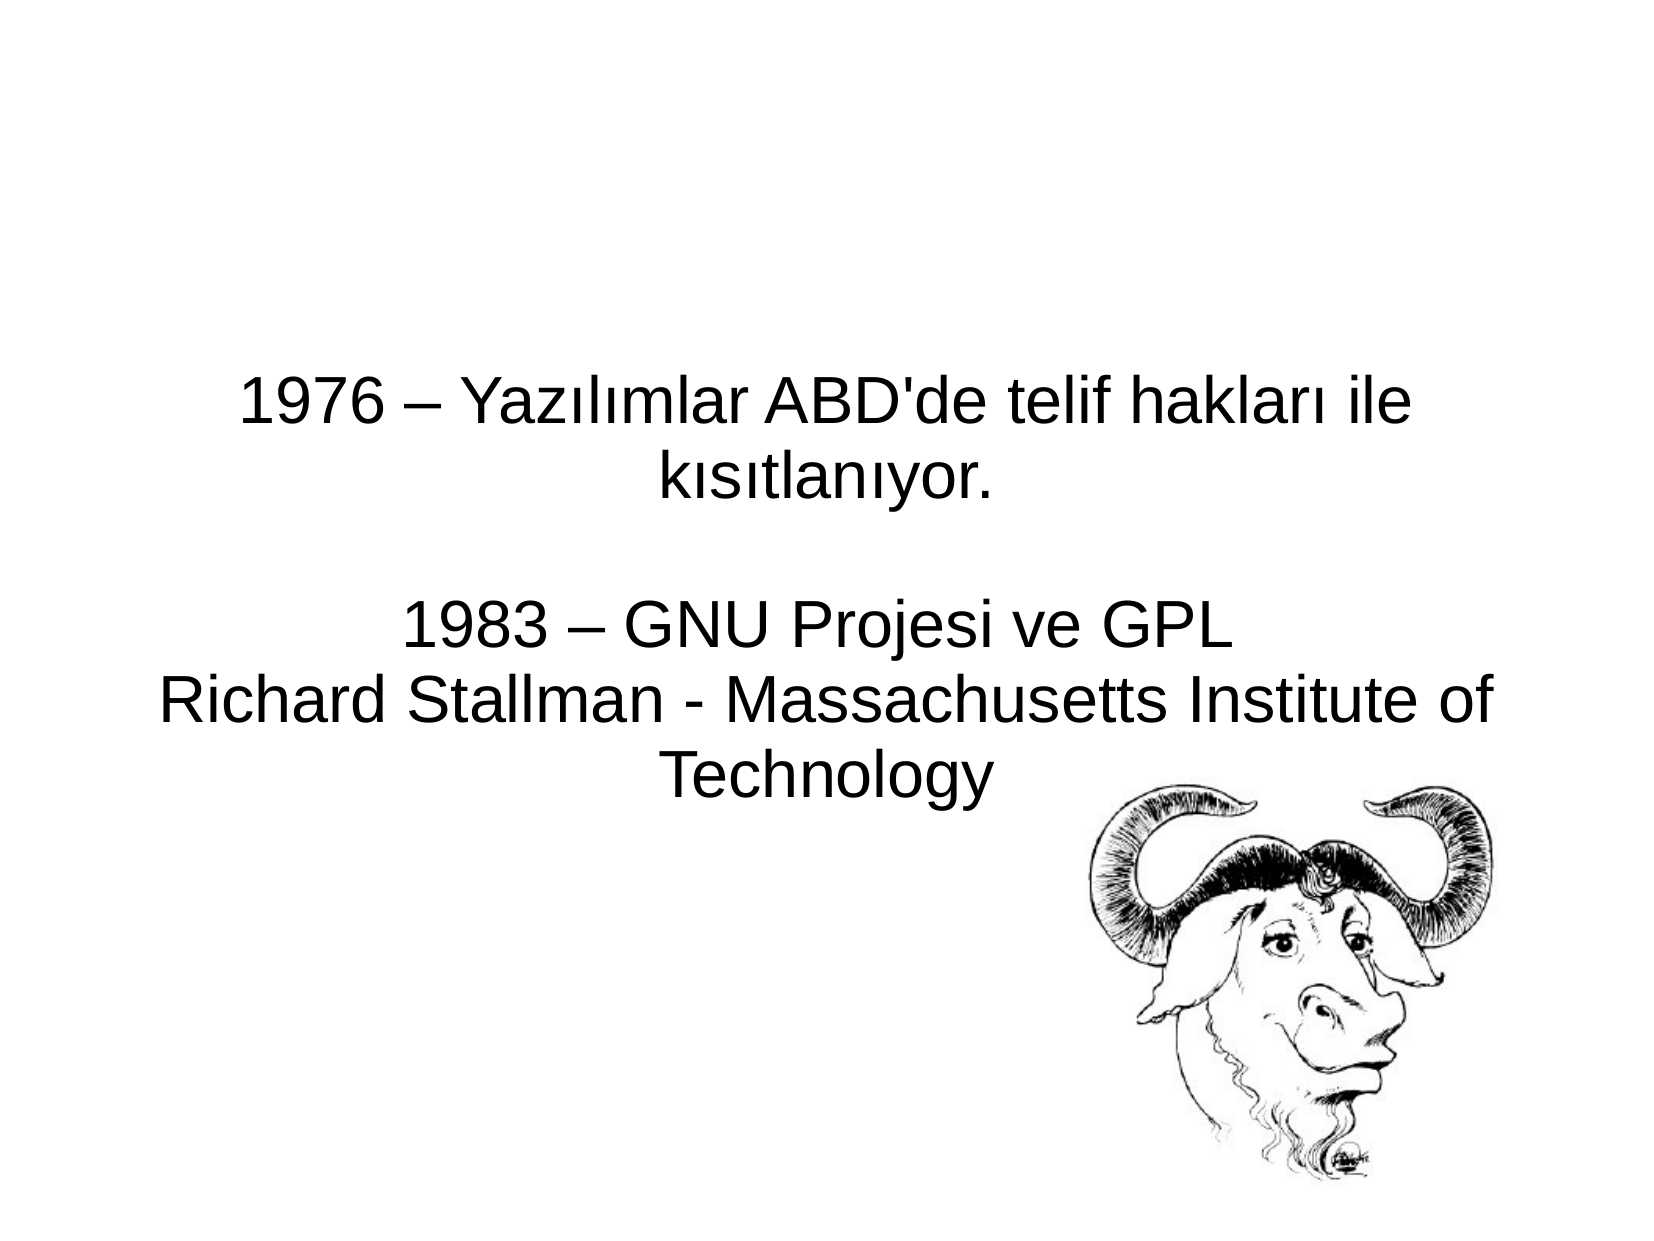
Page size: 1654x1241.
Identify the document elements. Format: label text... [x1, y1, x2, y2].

picture [1073, 777, 1505, 1186]
subtitle 1976 – Yazılımlar ABD'de telif hakları ile kısıtlanıyor. 1983 – GNU Projesi ve GPL Richard Stallman - Massachusetts Institute of Technology [82, 177, 1571, 997]
